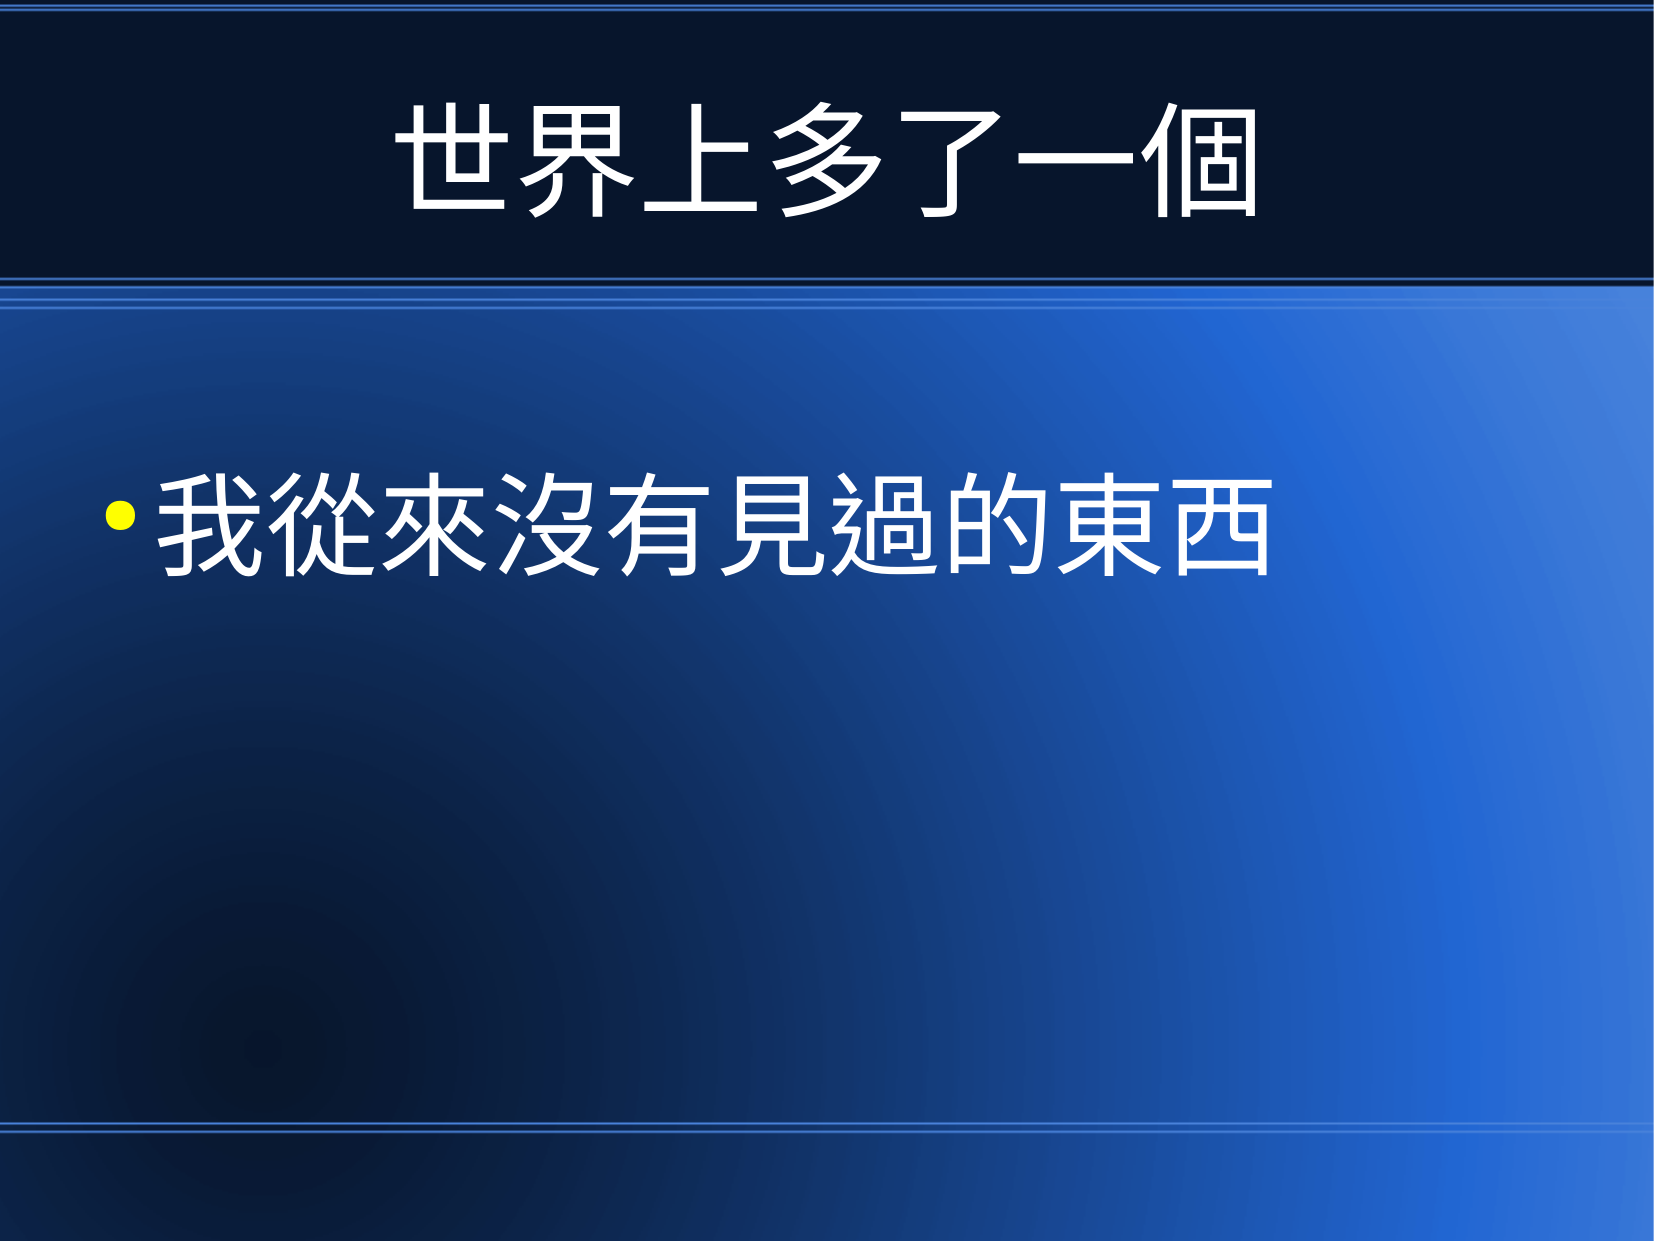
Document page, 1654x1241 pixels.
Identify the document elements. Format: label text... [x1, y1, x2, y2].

picture [0, 0, 1654, 1241]
list 我從來沒有見過的東西 [82, 355, 1571, 1241]
title 世界上多了一個 [82, 49, 1571, 257]
